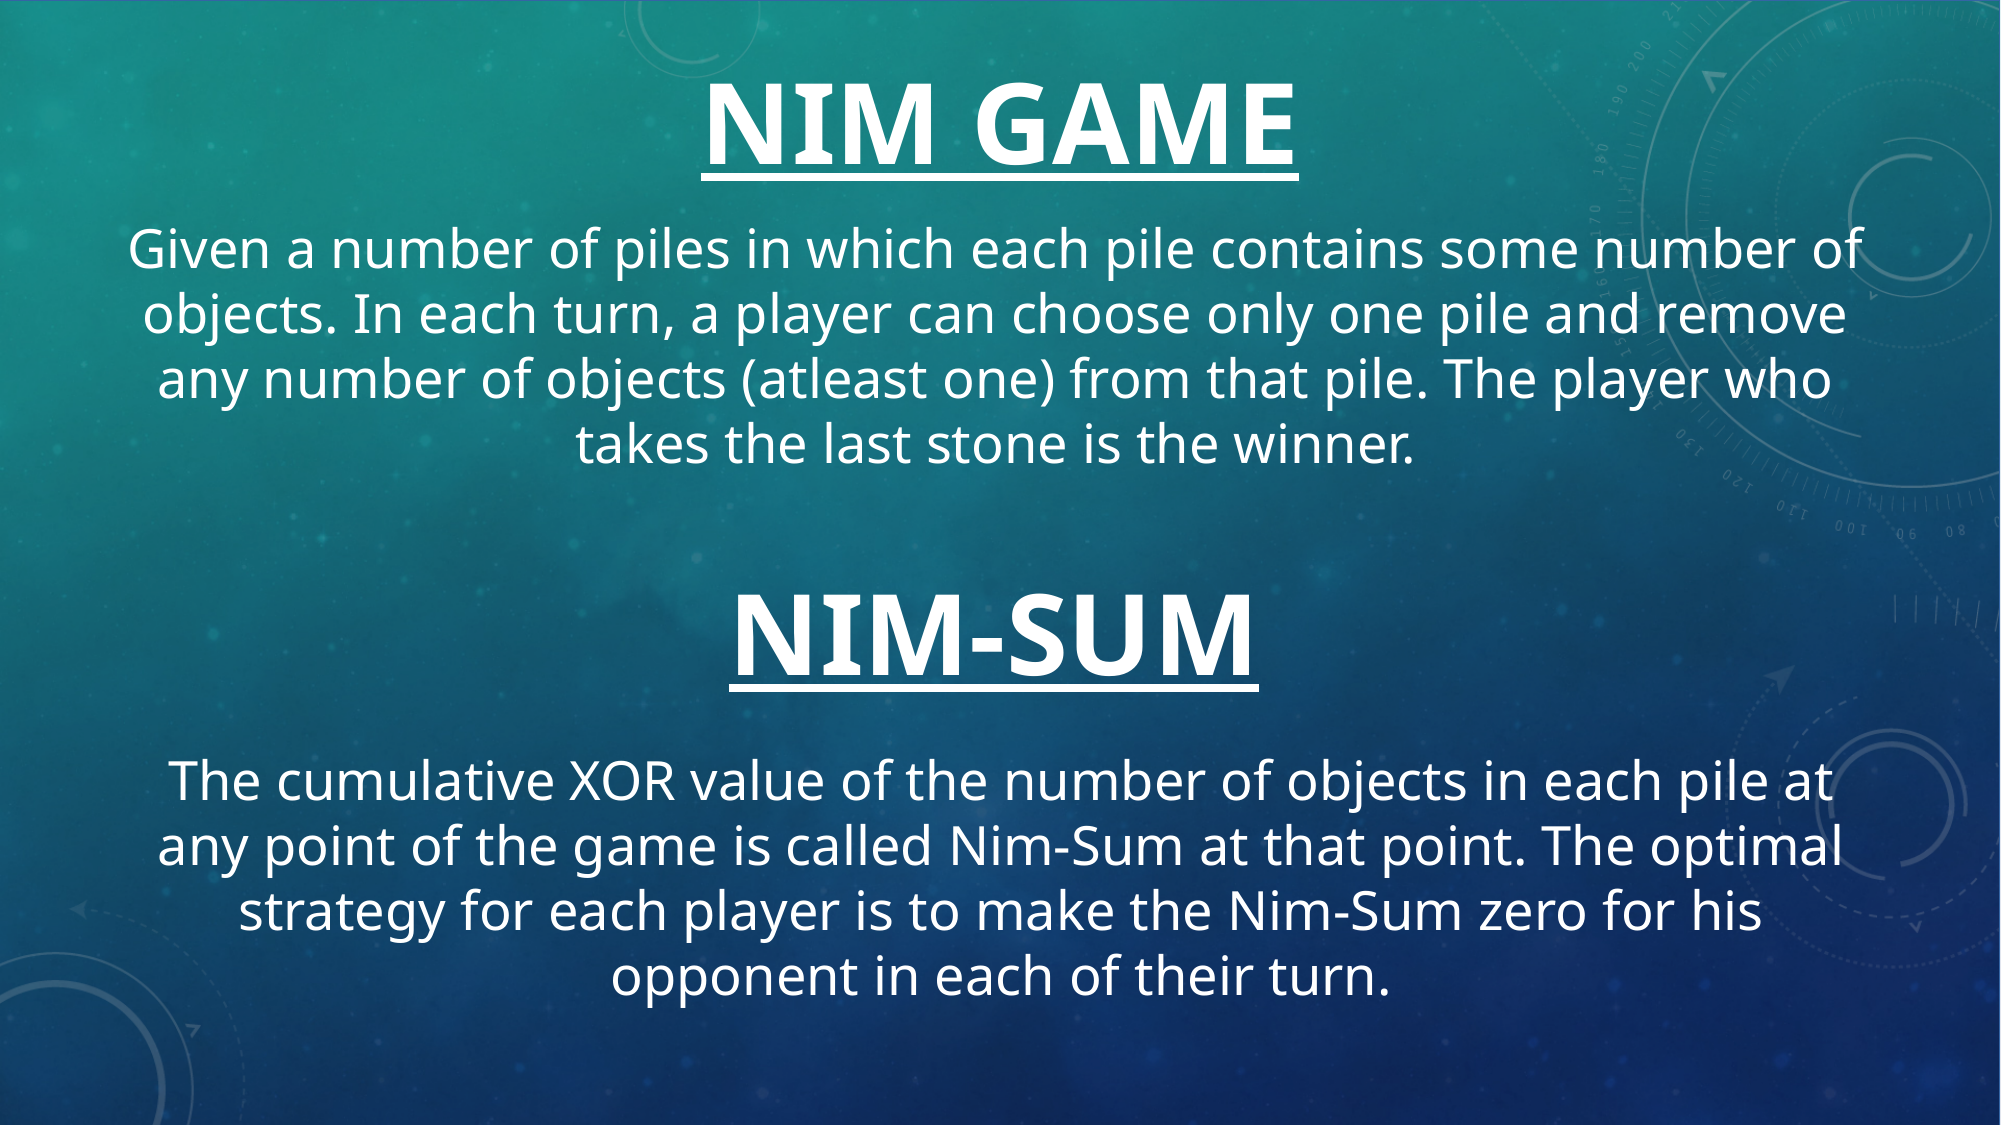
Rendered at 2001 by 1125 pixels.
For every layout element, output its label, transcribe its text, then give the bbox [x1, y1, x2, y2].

list The cumulative XOR value of the number of objects in each pile at any point of the game is called Nim-Sum at that point. The optimal strategy for each player is to make the Nim-Sum zero for his opponent in each of their turn. [100, 742, 1904, 1010]
list Given a number of piles in which each pile contains some number of objects. In each turn, a player can choose only one pile and remove any number of objects (atleast one) from that pile. The player who takes the last stone is the winner. [94, 209, 1898, 479]
title nim game [169, 0, 1831, 209]
text_box [0, 0, 2000, 1125]
title NIM-SUM [162, 528, 1825, 733]
